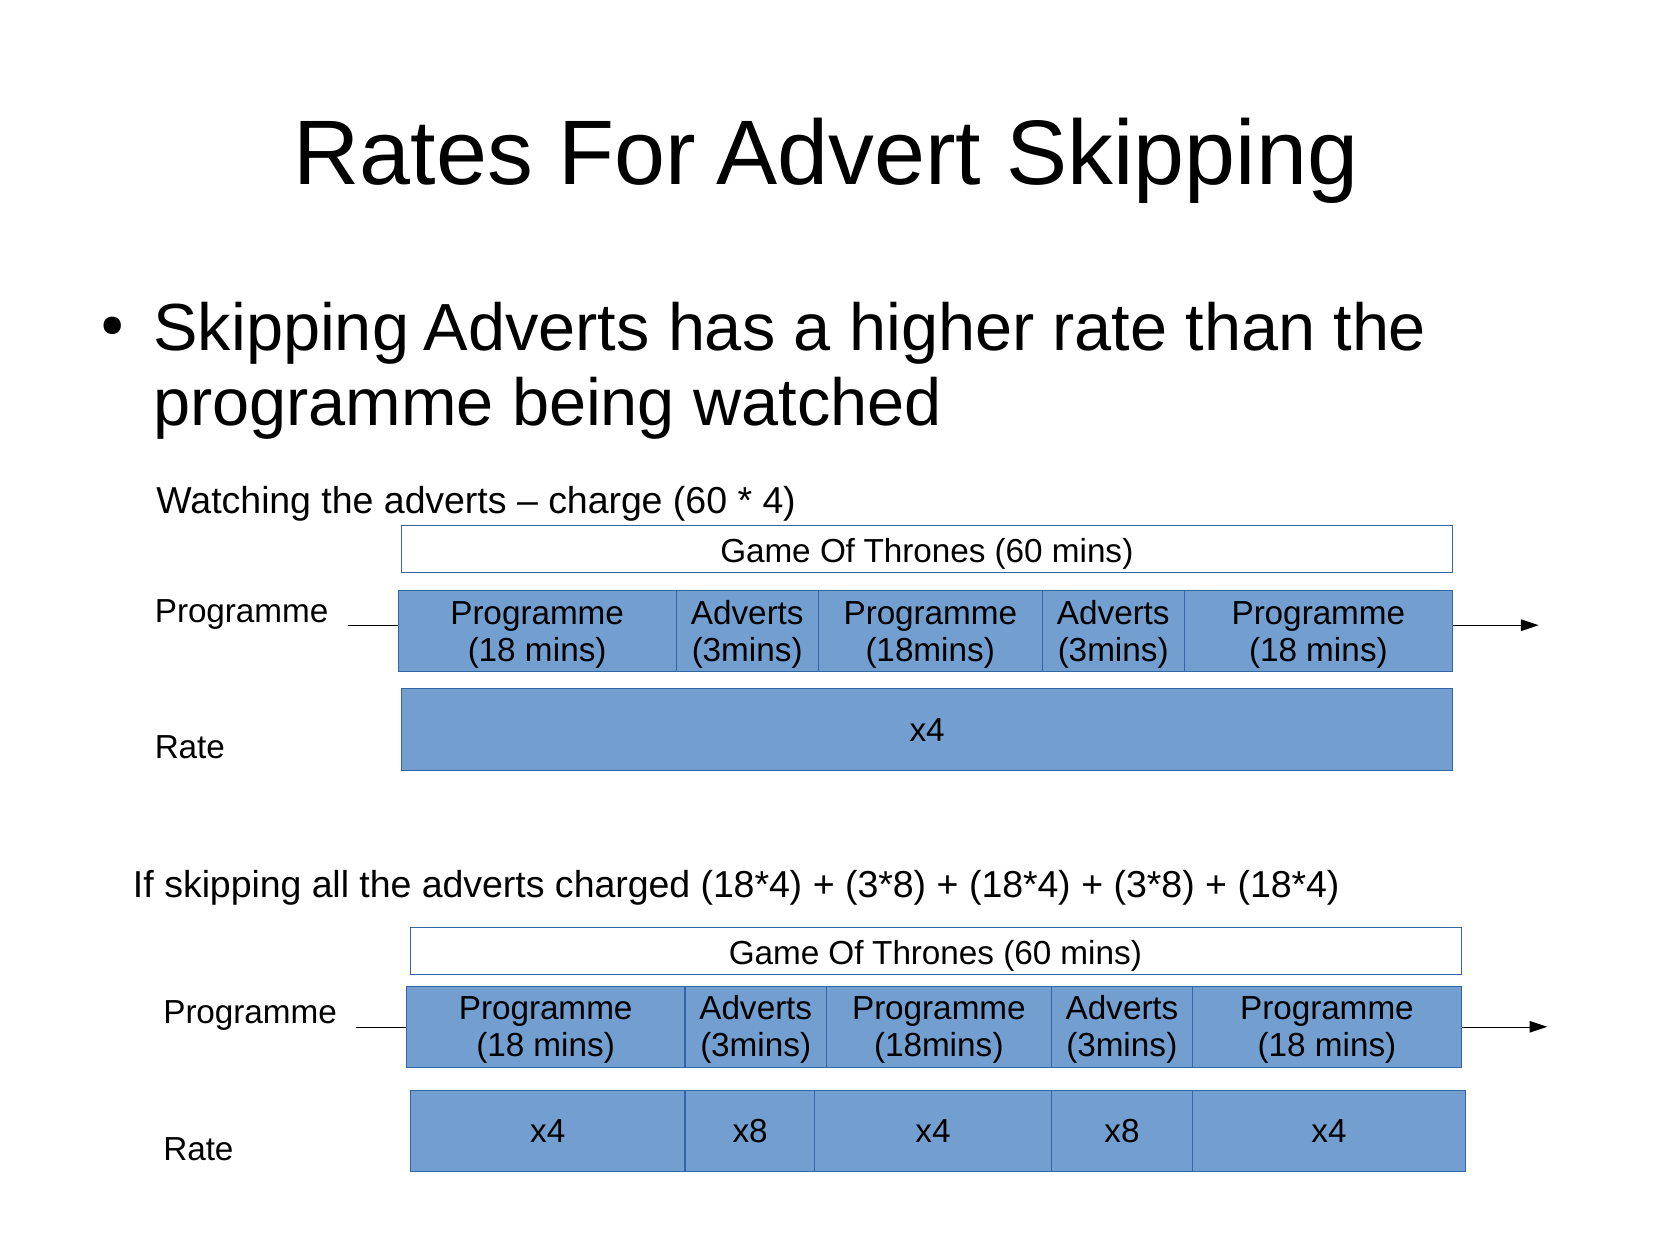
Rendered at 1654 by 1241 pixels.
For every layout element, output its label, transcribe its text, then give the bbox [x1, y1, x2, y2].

text_box Programme (18mins) [819, 590, 1042, 672]
text_box Adverts (3mins) [676, 590, 819, 672]
text_box Watching the adverts – charge (60 * 4) [141, 472, 811, 523]
text_box Rate [148, 1122, 368, 1172]
text_box Programme (18 mins) [398, 590, 676, 672]
text_box x8 [685, 1090, 815, 1172]
text_box x8 [1051, 1090, 1193, 1172]
text_box Adverts (3mins) [1042, 590, 1185, 672]
text_box x4 [1193, 1090, 1466, 1172]
title Rates For Advert Skipping [82, 49, 1571, 257]
text_box Adverts (3mins) [1051, 986, 1193, 1068]
text_box If skipping all the adverts charged (18*4) + (3*8) + (18*4) + (3*8) + (18*4) [118, 856, 1356, 907]
list Skipping Adverts has a higher rate than the programme being watched [82, 290, 1571, 1010]
text_box Game Of Thrones (60 mins) [401, 525, 1453, 573]
text_box Programme (18mins) [827, 986, 1051, 1068]
text_box x4 [410, 1090, 685, 1172]
text_box Game Of Thrones (60 mins) [410, 927, 1462, 975]
text_box Programme (18 mins) [1193, 986, 1462, 1068]
text_box Programme [139, 584, 359, 634]
text_box x4 [815, 1090, 1051, 1172]
text_box Programme [148, 986, 368, 1036]
text_box Programme (18 mins) [406, 986, 685, 1068]
text_box Programme (18 mins) [1185, 590, 1453, 672]
text_box x4 [401, 688, 1453, 771]
text_box Rate [139, 721, 359, 771]
text_box Adverts (3mins) [685, 986, 827, 1068]
